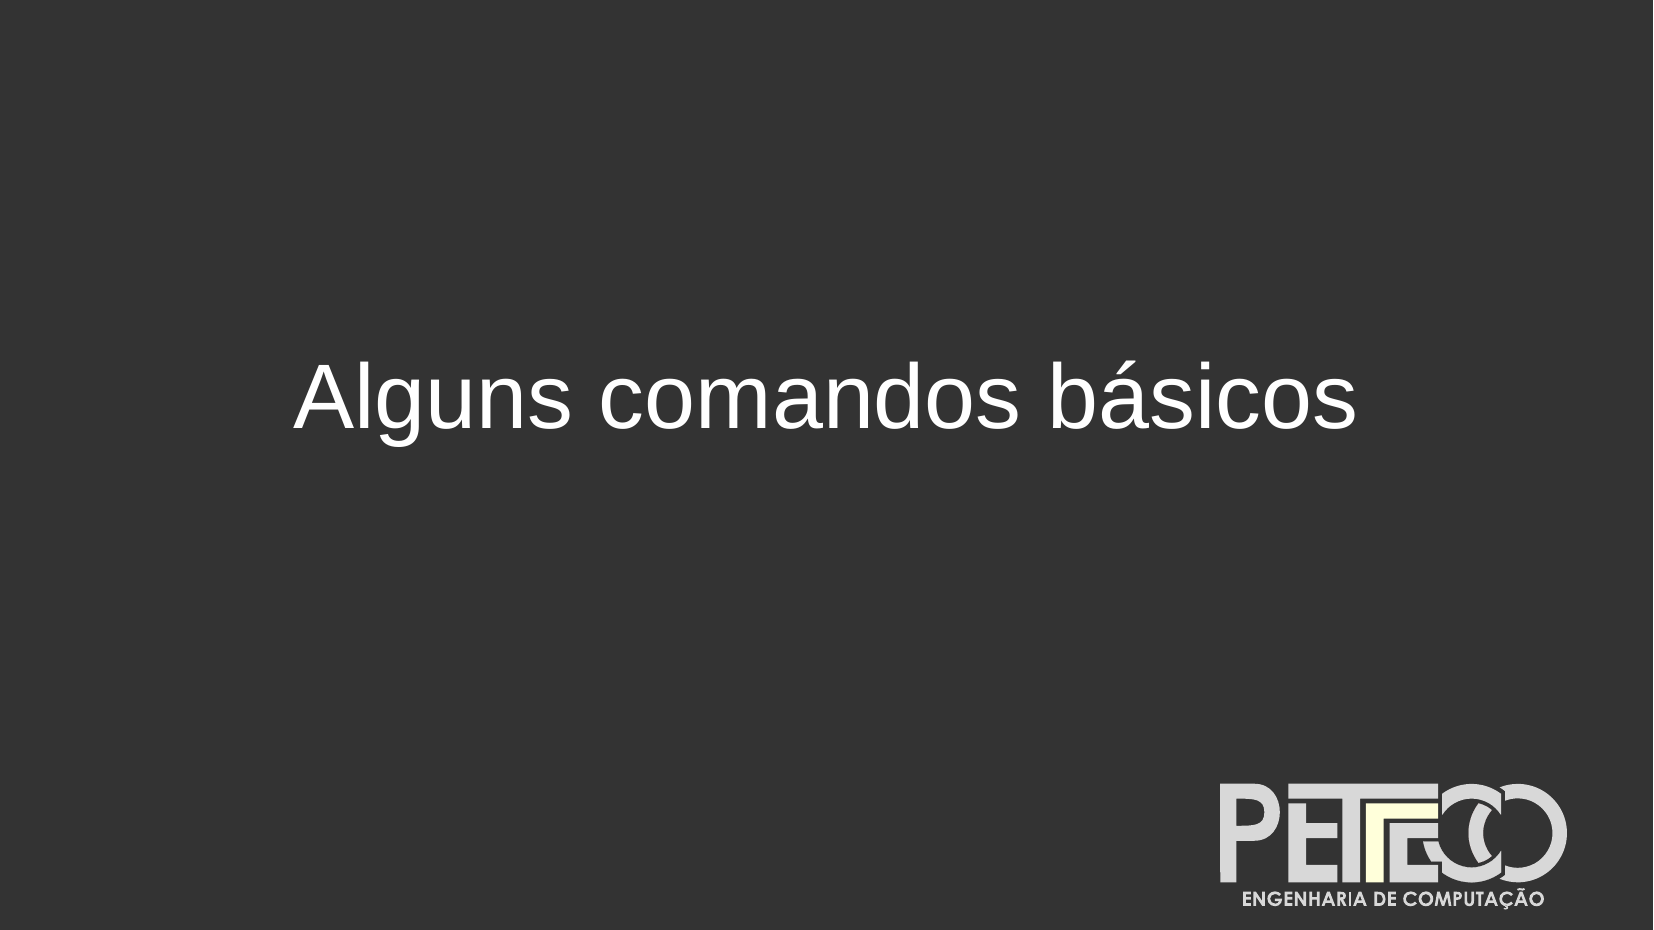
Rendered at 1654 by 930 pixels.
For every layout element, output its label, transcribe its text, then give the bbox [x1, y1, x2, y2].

subtitle Alguns comandos básicos [82, 37, 1571, 757]
